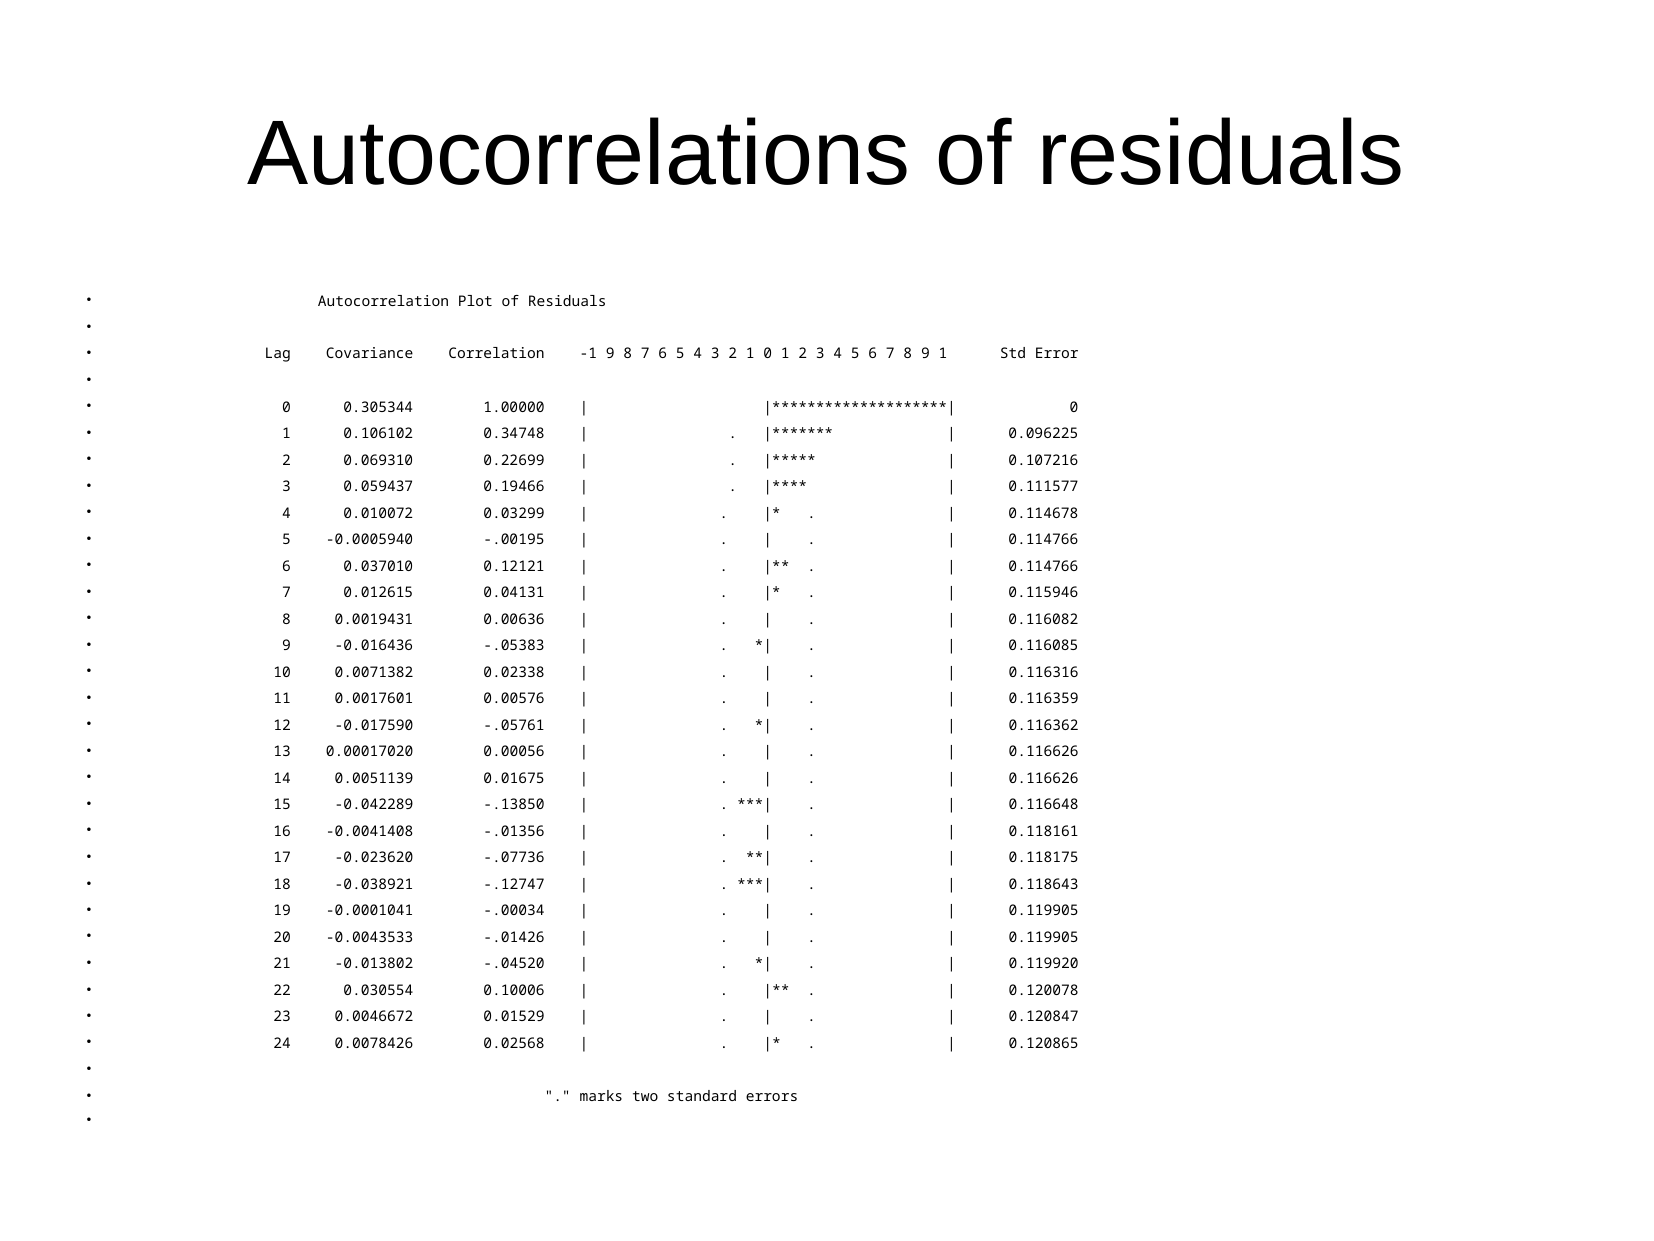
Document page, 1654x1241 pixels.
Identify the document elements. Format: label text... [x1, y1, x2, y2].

title Autocorrelations of residuals [82, 56, 1571, 250]
list Autocorrelation Plot of Residuals Lag Covariance Correlation -1 9 8 7 6 5 4 3 2 1 0 1 2 3 4 5 6 7 8 9 1 Std Error 0 0.305344 1.00000 | |********************| 0 1 0.106102 0.34748 | . |******* | 0.096225 2 0.069310 0.22699 | . |***** | 0.107216 3 0.059437 0.19466 | . |**** | 0.111577 4 0.010072 0.03299 | . |* . | 0.114678 5 -0.0005940 -.00195 | . | . | 0.114766 6 0.037010 0.12121 | . |** . | 0.114766 7 0.012615 0.04131 | . |* . | 0.115946 8 0.0019431 0.00636 | . | . | 0.116082 9 -0.016436 -.05383 | . *| . | 0.116085 10 0.0071382 0.02338 | . | . | 0.116316 11 0.0017601 0.00576 | . | . | 0.116359 12 -0.017590 -.05761 | . *| . | 0.116362 13 0.00017020 0.00056 | . | . | 0.116626 14 0.0051139 0.01675 | . | . | 0.116626 15 -0.042289 -.13850 | . ***| . | 0.116648 16 -0.0041408 -.01356 | . | . | 0.118161 17 -0.023620 -.07736 | . **| . | 0.118175 18 -0.038921 -.12747 | . ***| . | 0.118643 19 -0.0001041 -.00034 | . | . | 0.119905 20 -0.0043533 -.01426 | . | . | 0.119905 21 -0.013802 -.04520 | . *| . | 0.119920 22 0.030554 0.10006 | . |** . | 0.120078 23 0.0046672 0.01529 | . | . | 0.120847 24 0.0078426 0.02568 | . |* . | 0.120865 "." marks two standard errors [82, 290, 1571, 1109]
